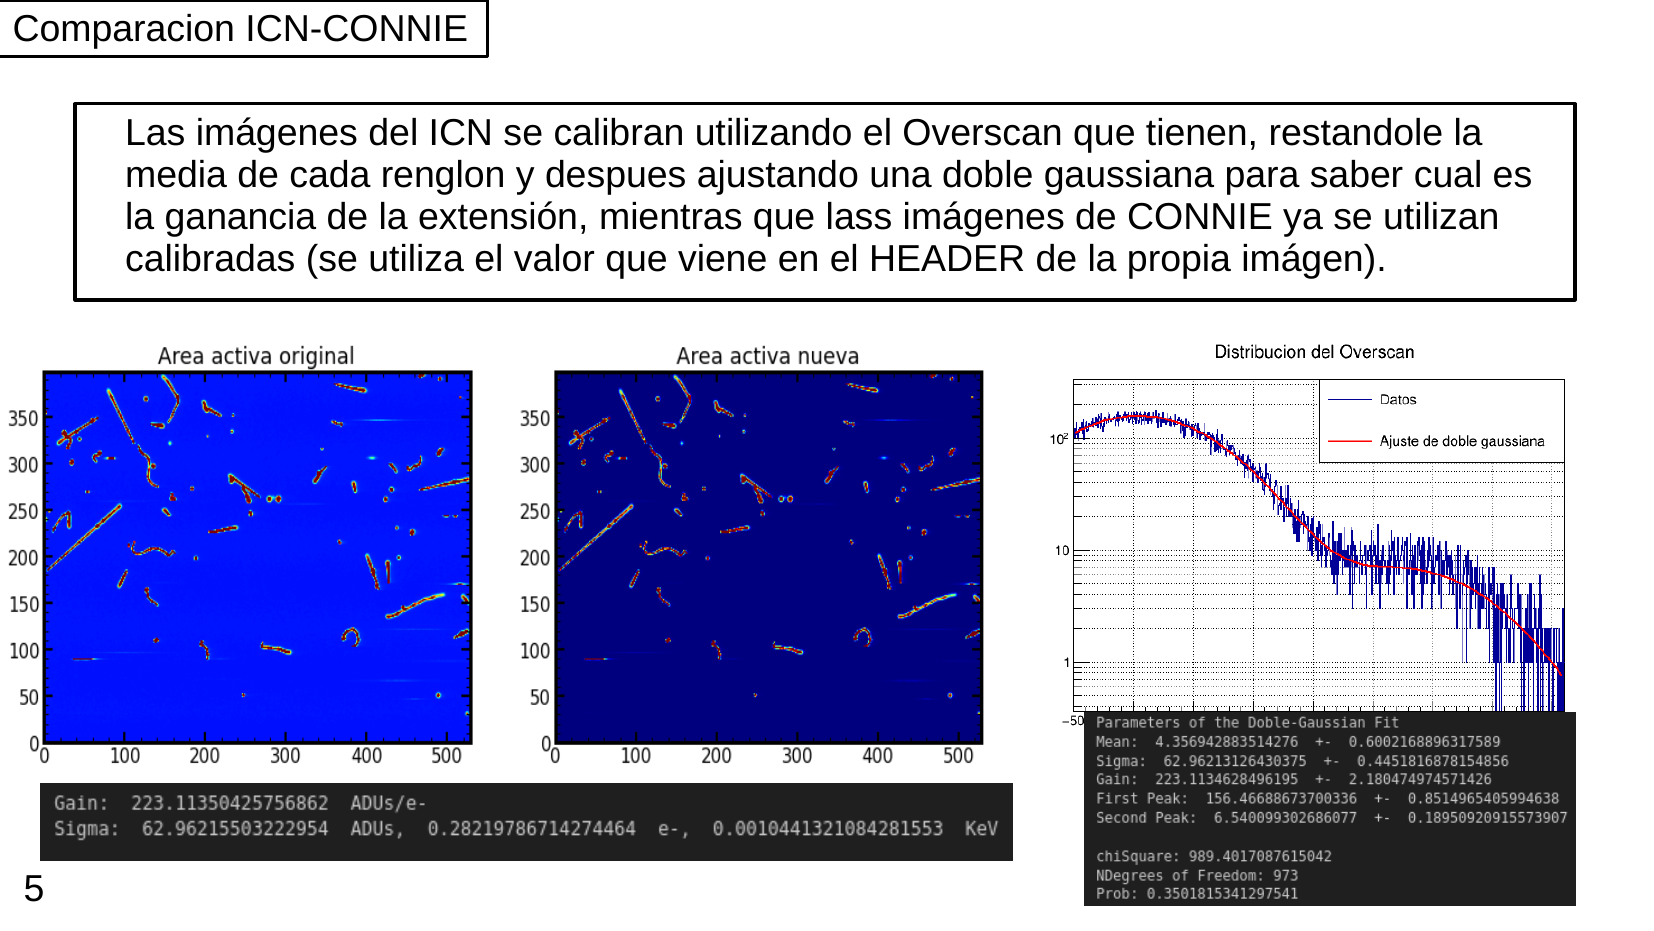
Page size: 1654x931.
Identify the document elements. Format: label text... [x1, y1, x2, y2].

text_box Las imágenes del ICN se calibran utilizando el Overscan que tienen, restandole la media de cada renglon y despues ajustando una doble gaussiana para saber cual es la ganancia de la extensión, mientras que lass imágenes de CONNIE ya se utilizan calibradas (se utiliza el valor que viene en el HEADER de la propia imágen). [75, 103, 1576, 301]
picture [40, 783, 1013, 861]
picture [0, 337, 989, 777]
text_box <number> [8, 860, 638, 931]
picture [1012, 337, 1625, 906]
text_box Comparacion ICN-CONNIE [0, 0, 488, 57]
